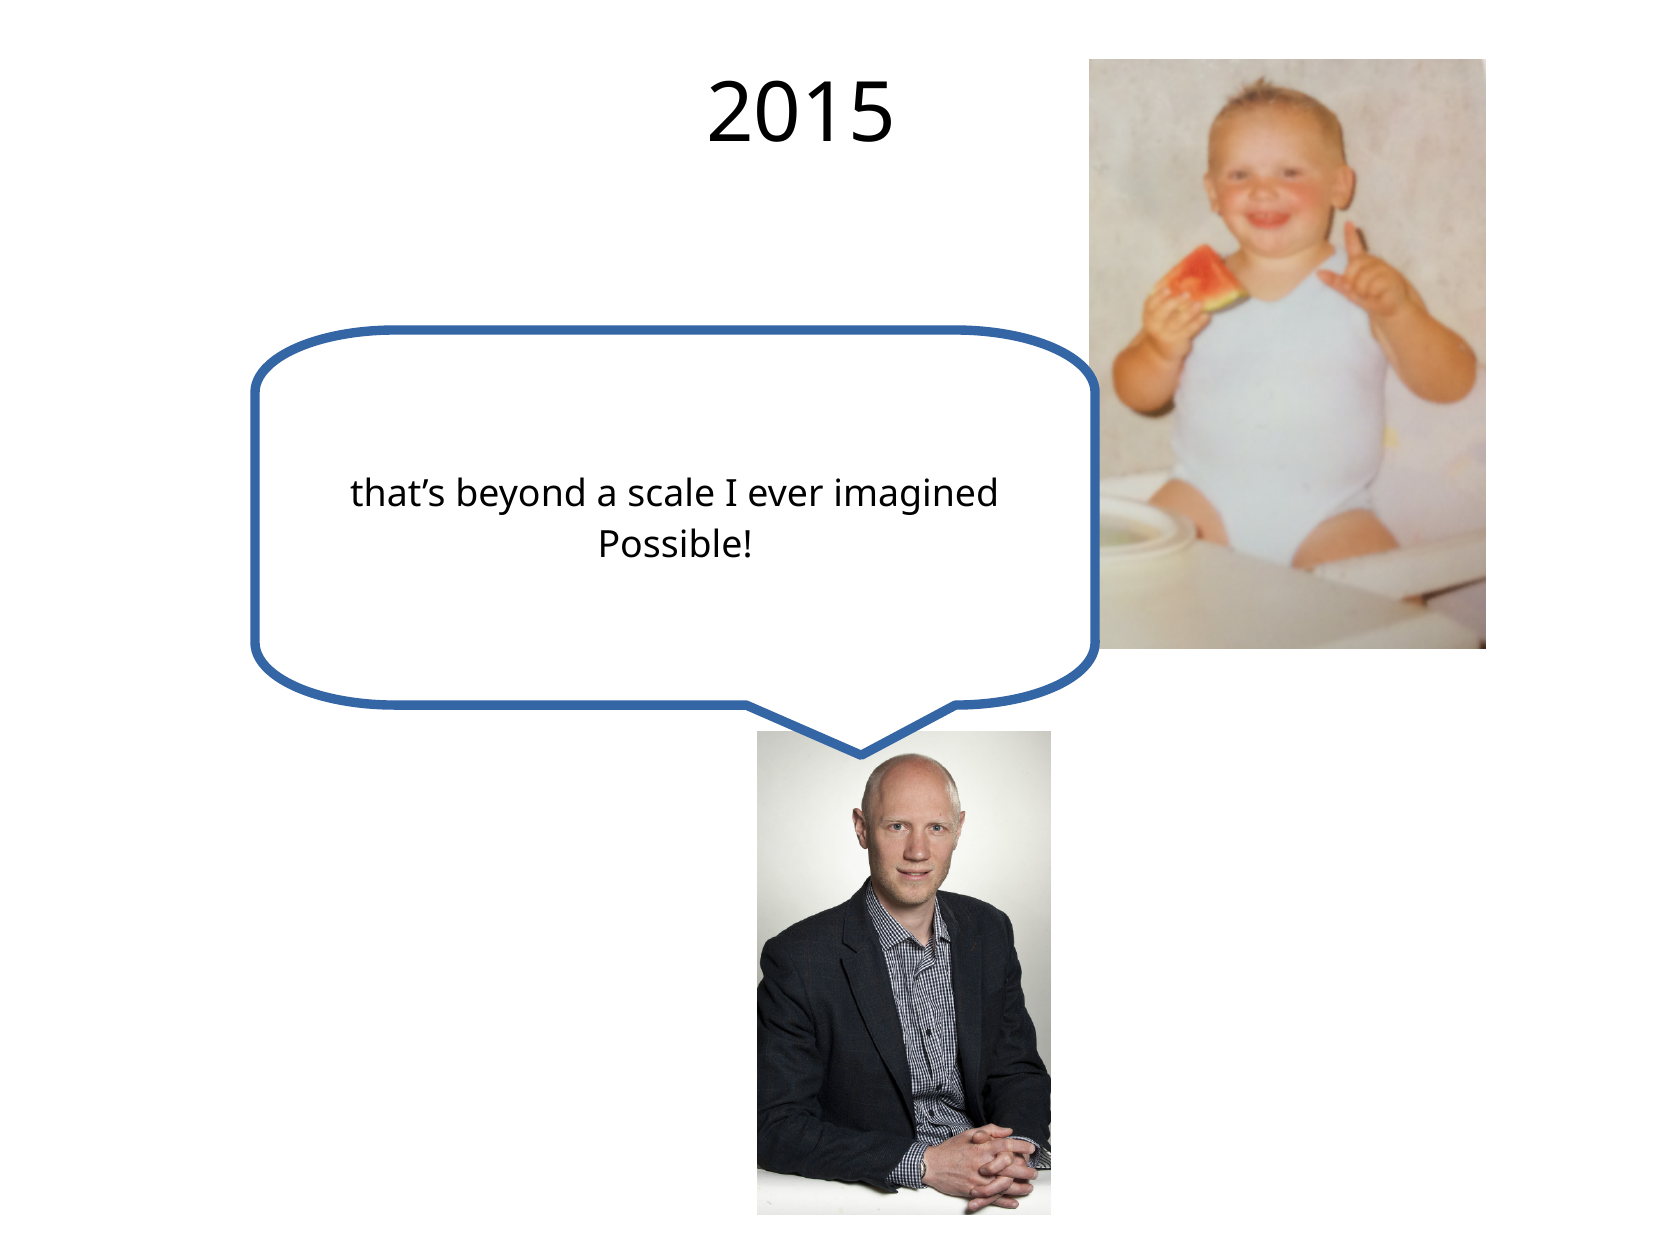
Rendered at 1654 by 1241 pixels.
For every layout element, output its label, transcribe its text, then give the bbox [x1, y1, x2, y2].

text_box that’s beyond a scale I ever imagined Possible! [255, 330, 1096, 756]
text_box 2015 [380, 45, 1221, 161]
picture [1089, 59, 1486, 650]
picture [757, 731, 1051, 1215]
